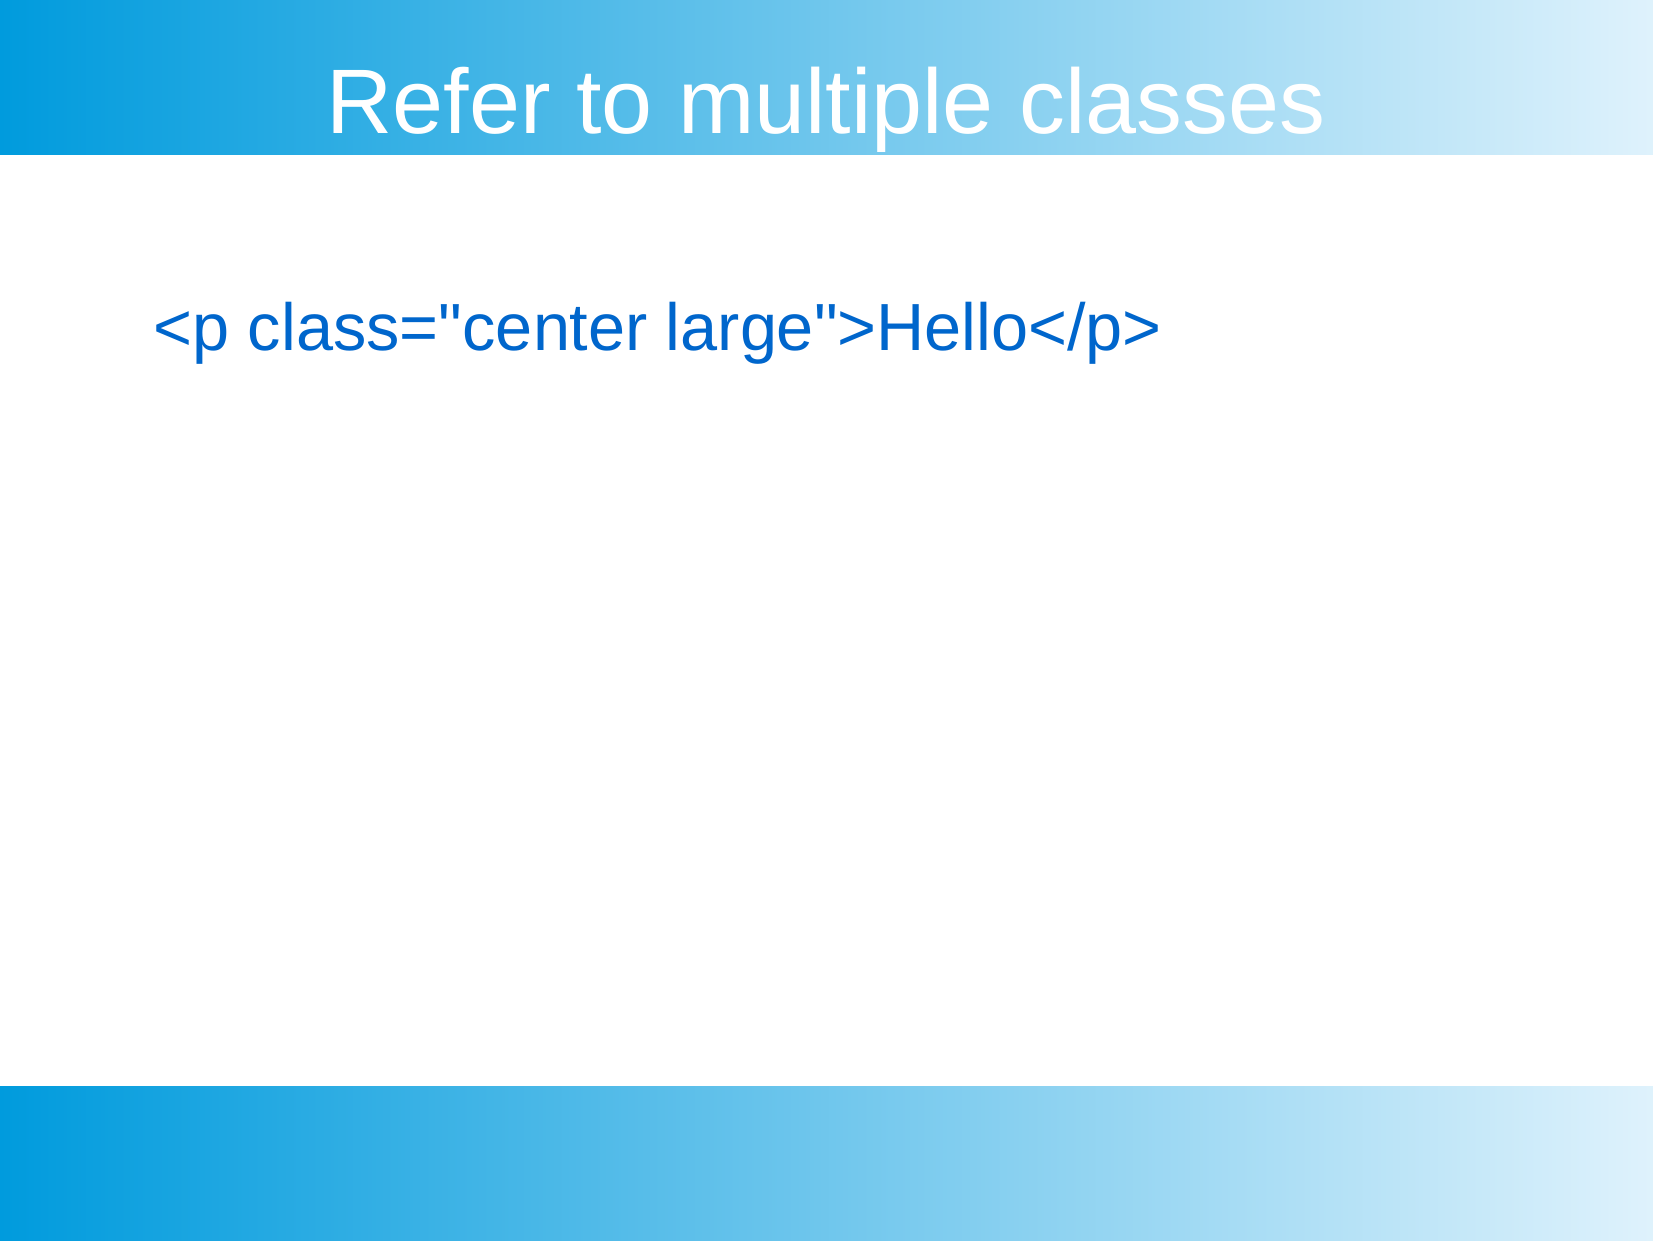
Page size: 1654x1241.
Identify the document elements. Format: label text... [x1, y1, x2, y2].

title Refer to multiple classes [82, 49, 1571, 155]
list <p class="center large">Hello</p> [82, 290, 1571, 1010]
